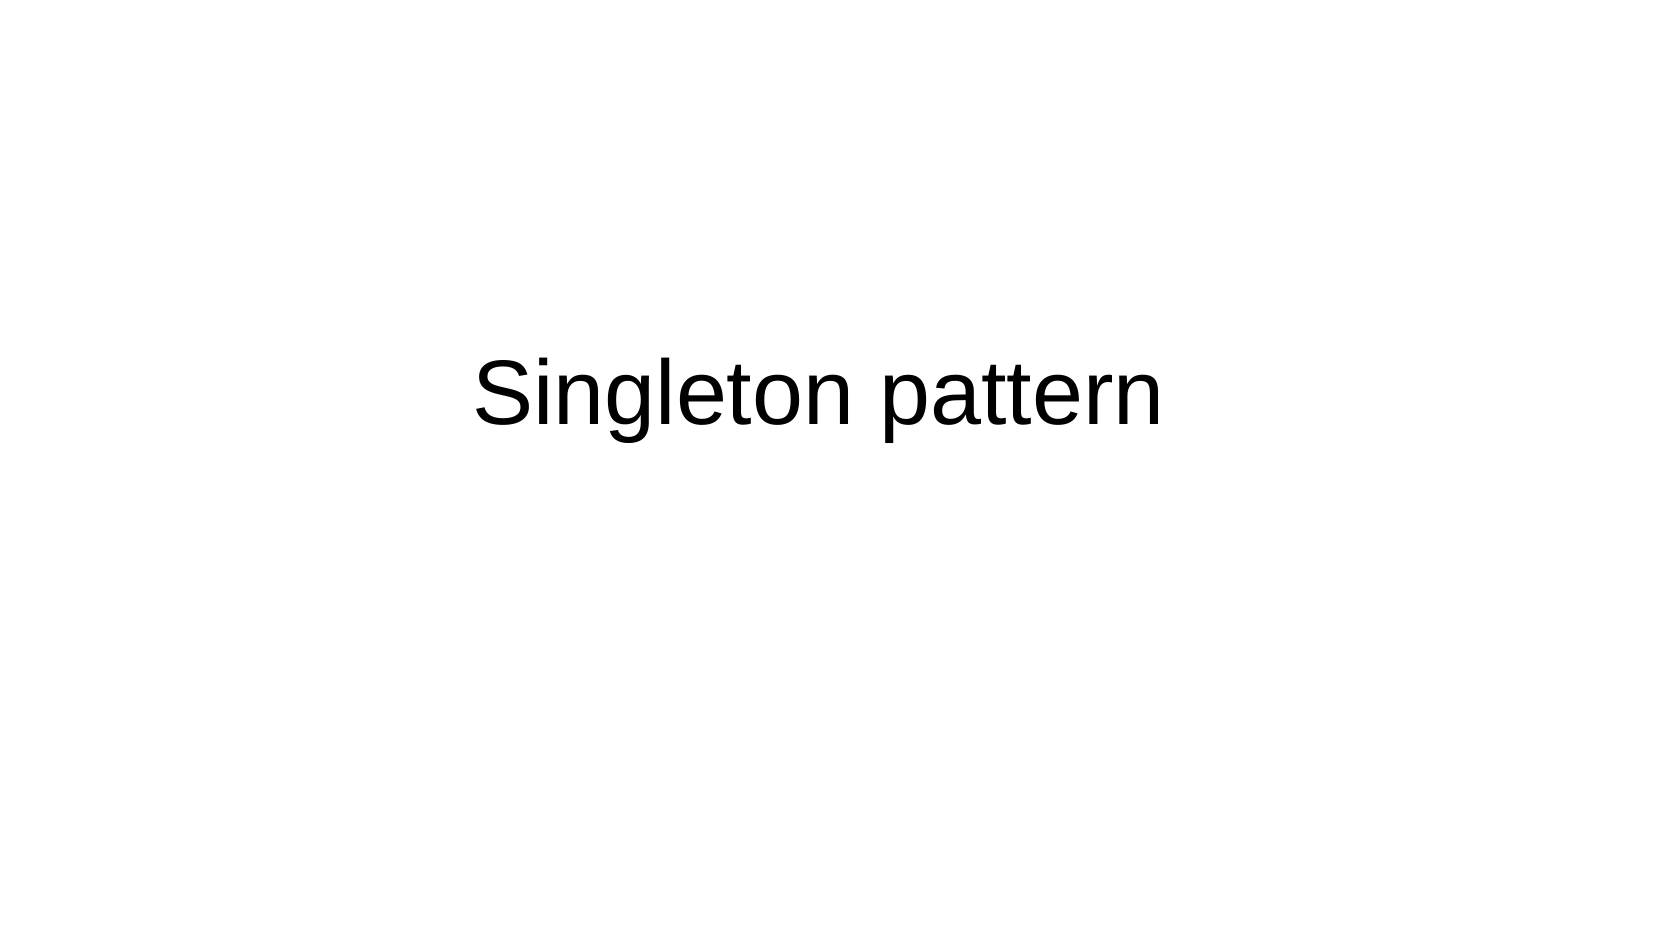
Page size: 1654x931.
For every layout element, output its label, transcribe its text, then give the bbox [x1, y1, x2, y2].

title Singleton pattern [75, 315, 1564, 471]
